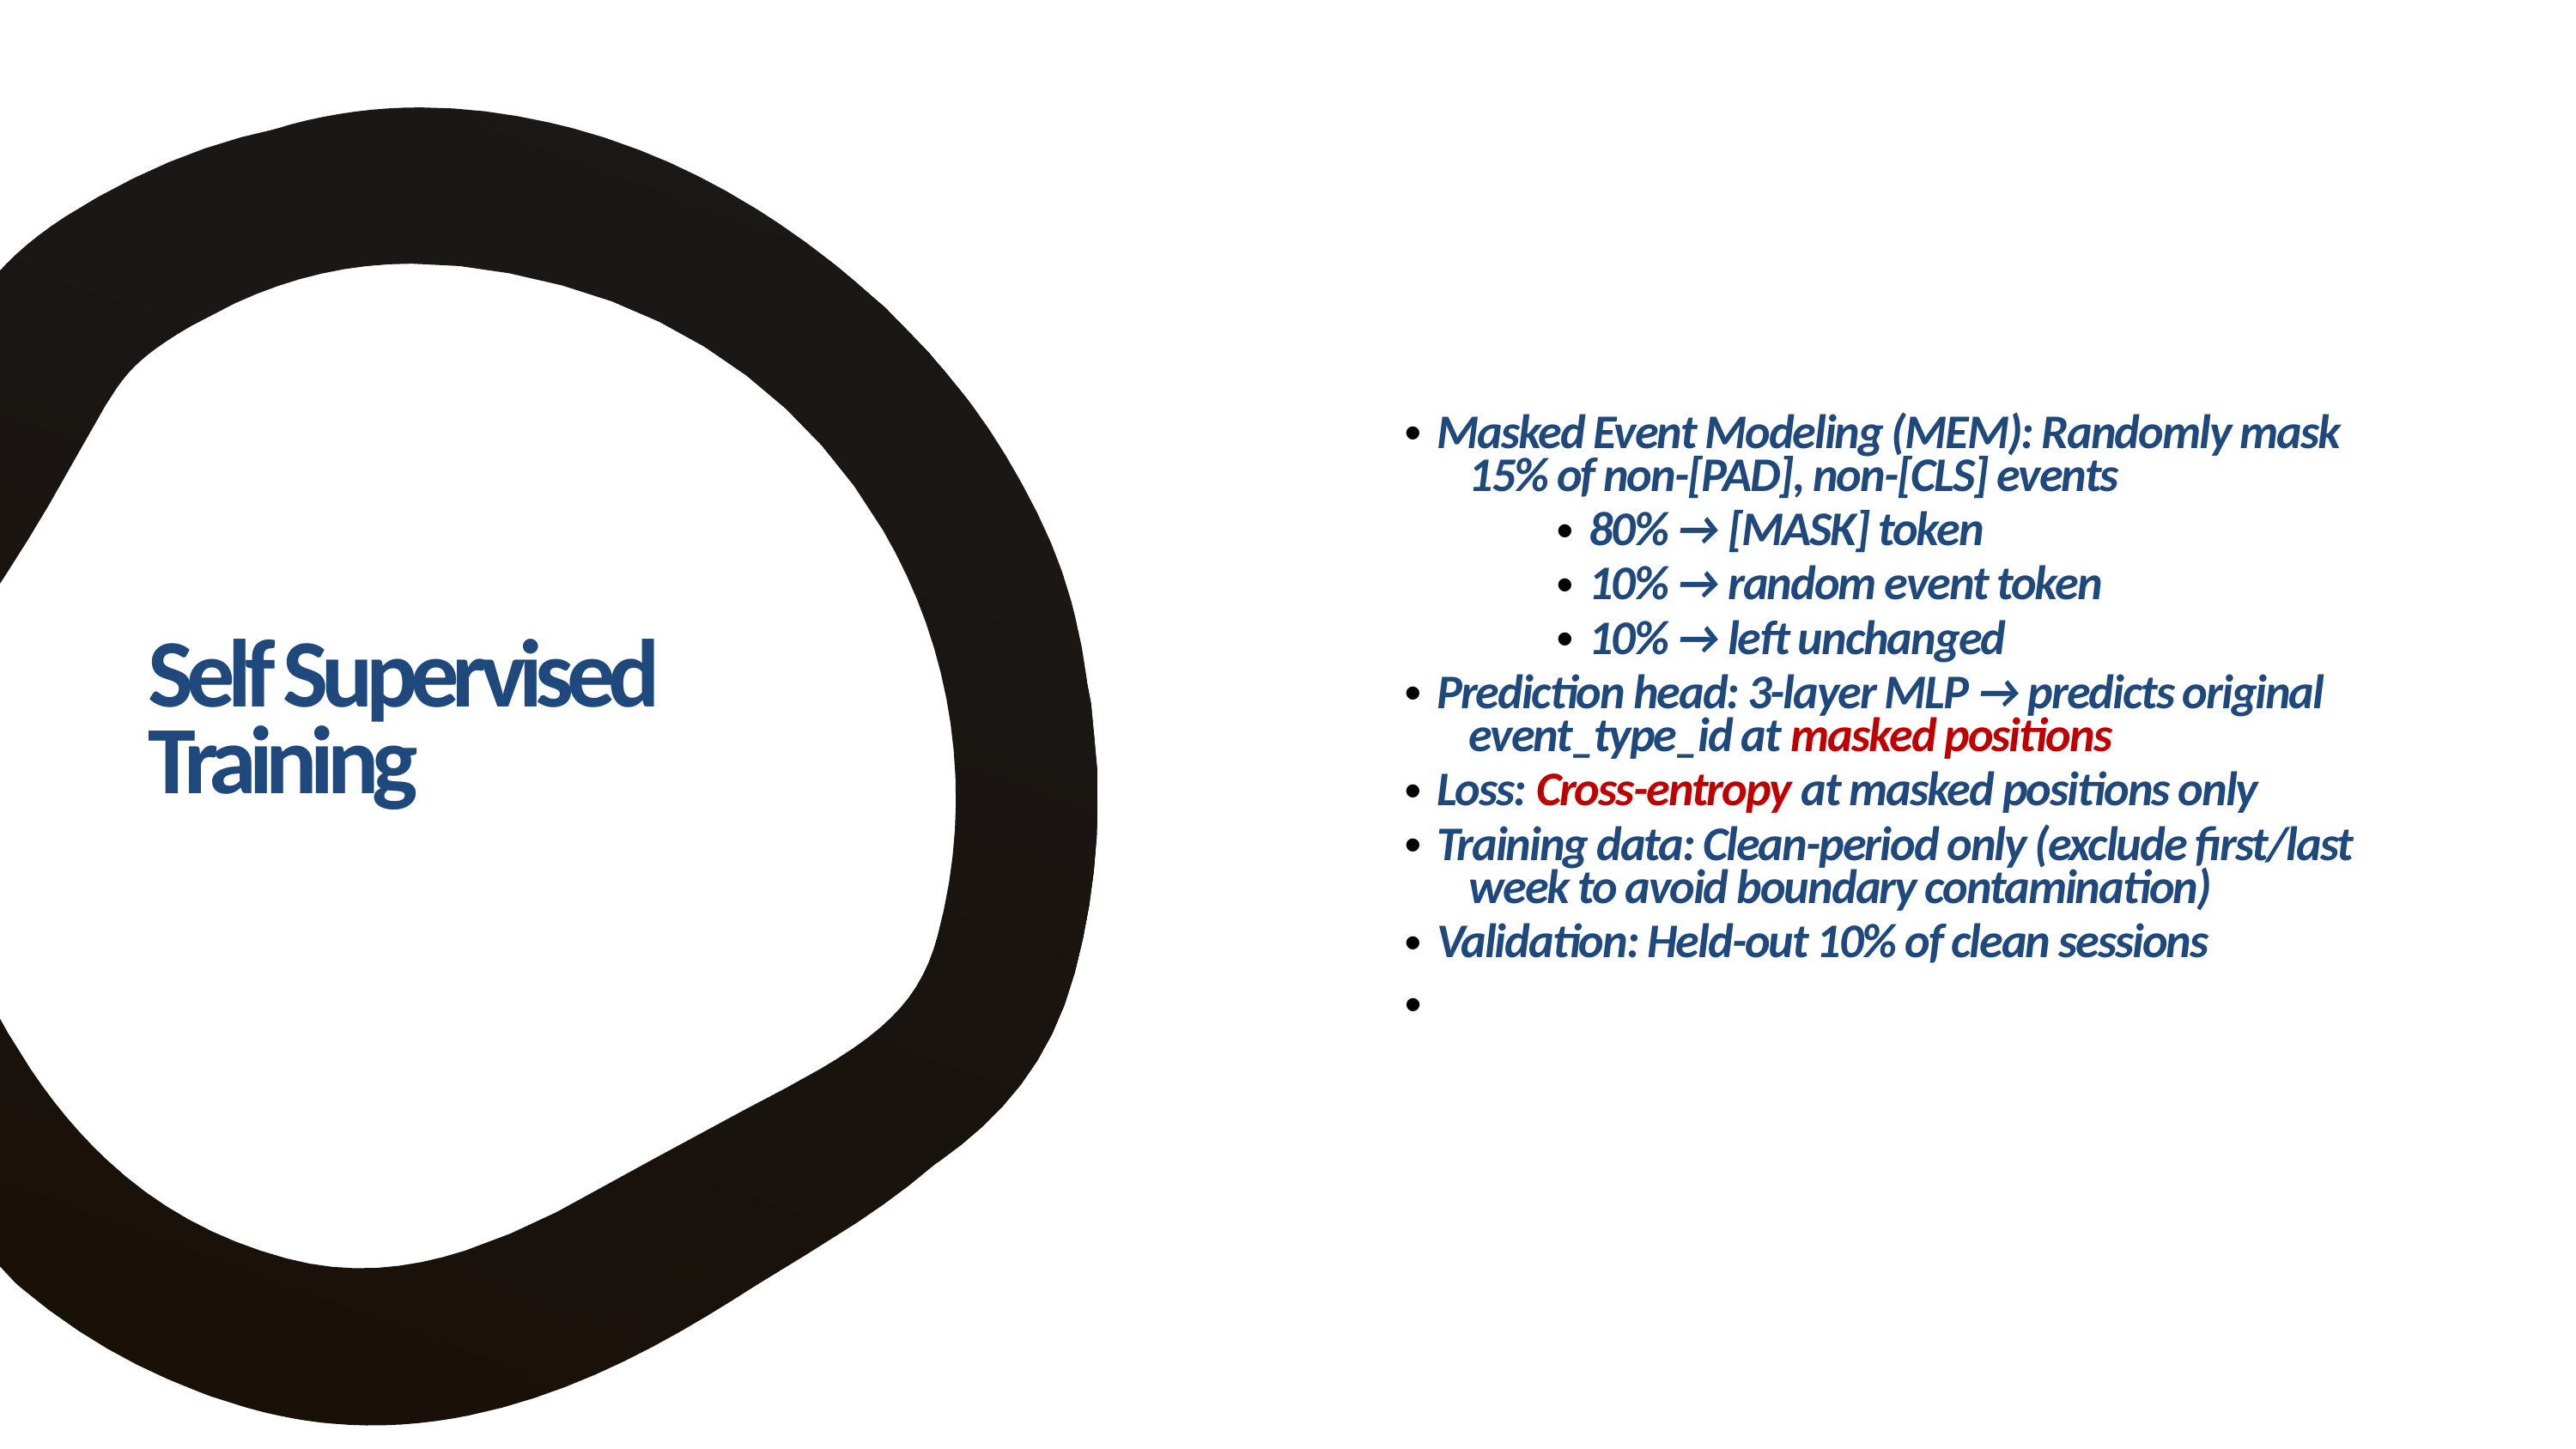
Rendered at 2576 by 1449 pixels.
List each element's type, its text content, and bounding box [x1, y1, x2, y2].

text_box [0, 0, 2576, 1449]
text_box Self Supervised Training [135, 262, 951, 1186]
text_box Masked Event Modeling (MEM): Randomly mask 15% of non-[PAD], non-[CLS] events 80% → [MASK] token 10% → random event token 10% → left unchanged Prediction head: 3-layer MLP → predicts original event_type_id at masked positions Loss: Cross-entropy at masked positions only Training data: Clean-period only (exclude first/last week to avoid boundary contamination) Validation: Held-out 10% of clean sessions [1303, 170, 2408, 1276]
